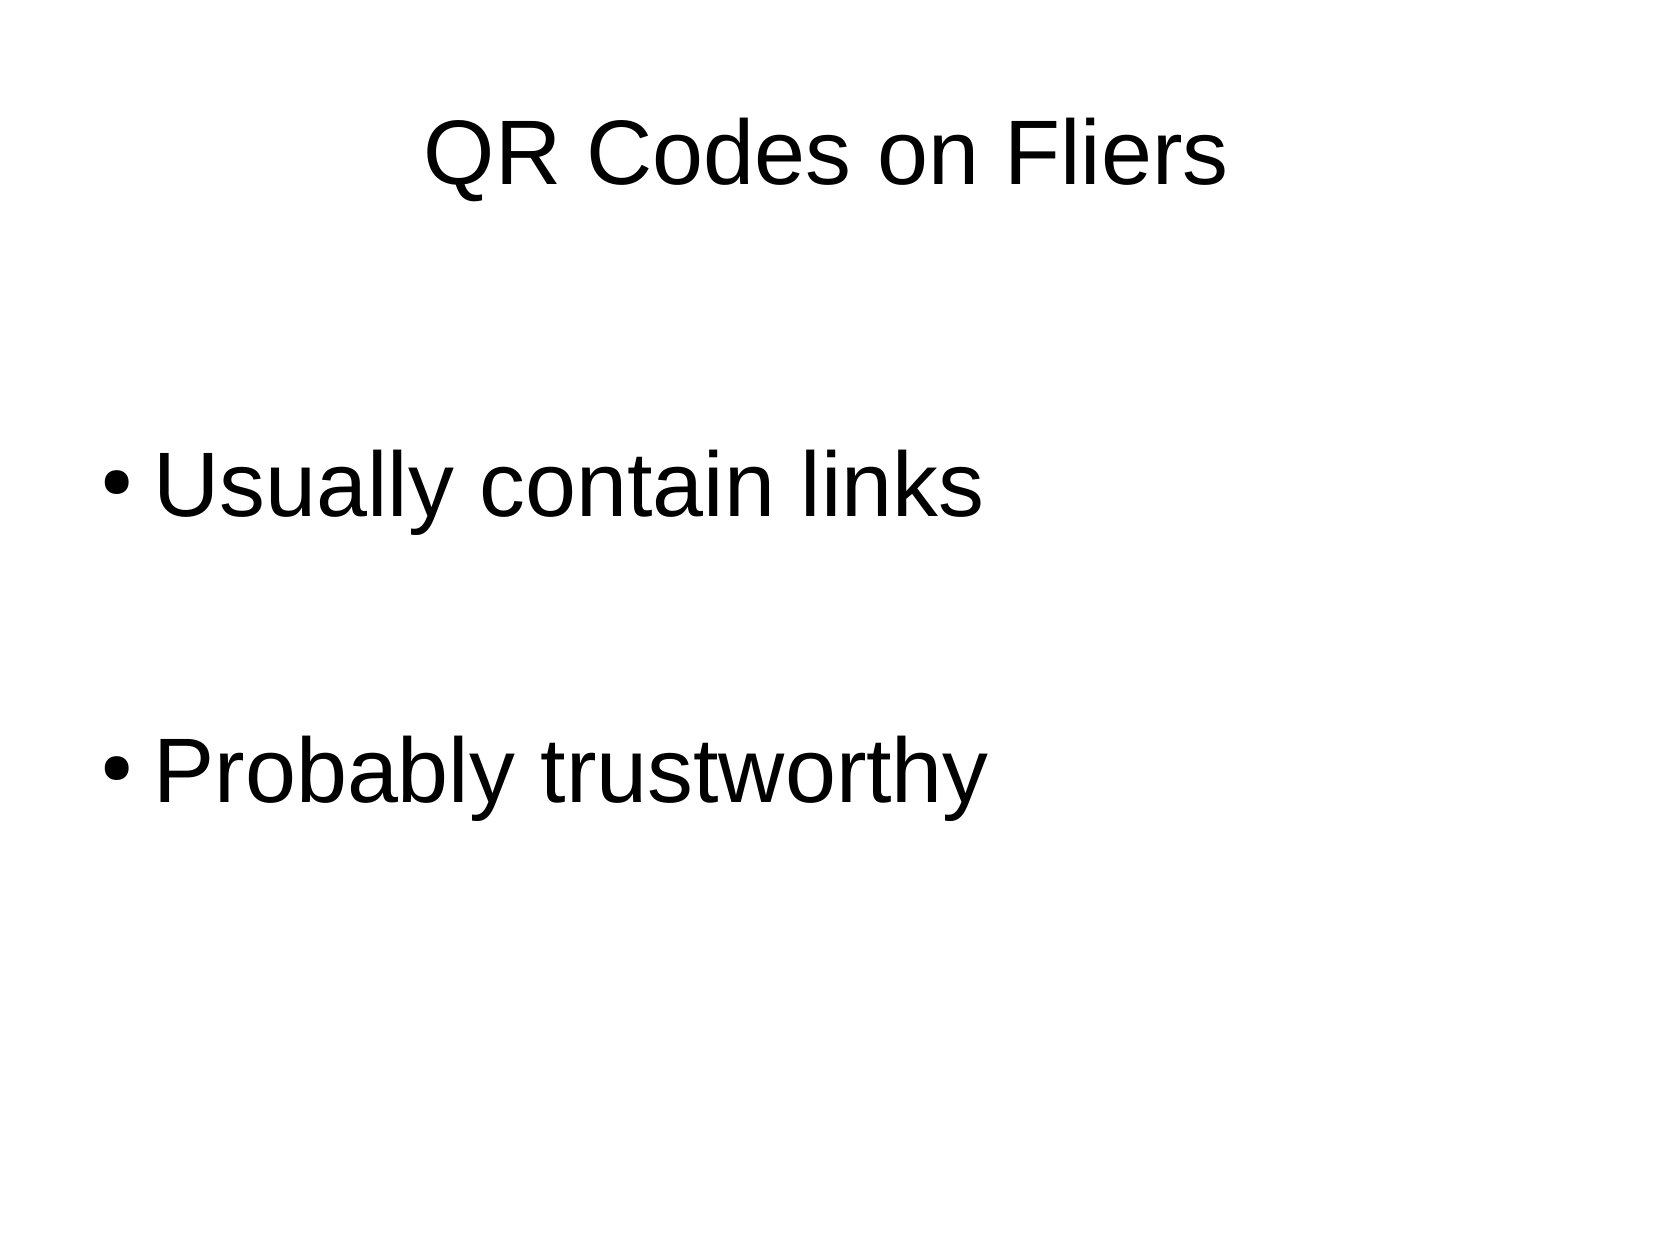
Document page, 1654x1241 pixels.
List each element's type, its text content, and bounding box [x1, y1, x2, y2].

title QR Codes on Fliers [82, 49, 1571, 257]
list Usually contain links Probably trustworthy [82, 290, 1571, 1010]
